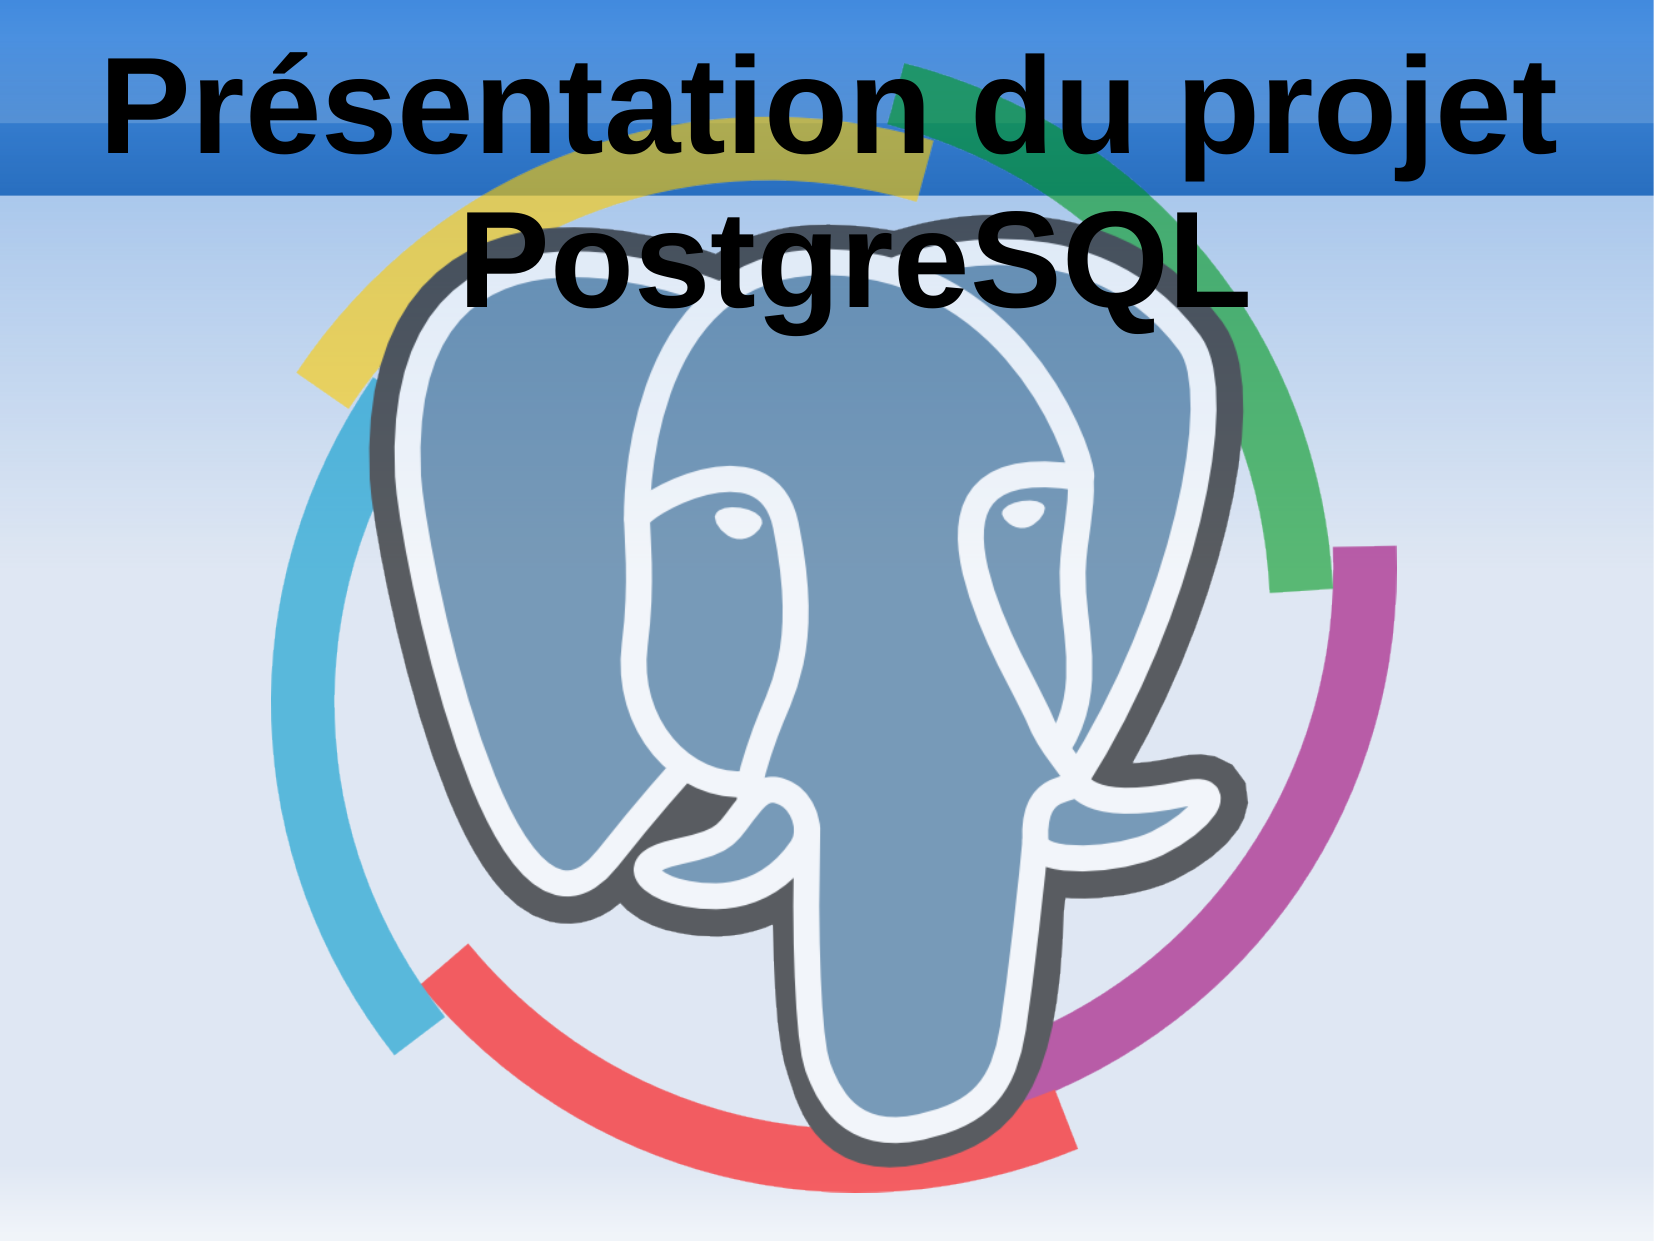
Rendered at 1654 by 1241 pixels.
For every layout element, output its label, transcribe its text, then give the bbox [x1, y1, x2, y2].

list Présentation du projet PostgreSQL [76, 29, 1565, 389]
picture [0, 0, 1654, 1241]
